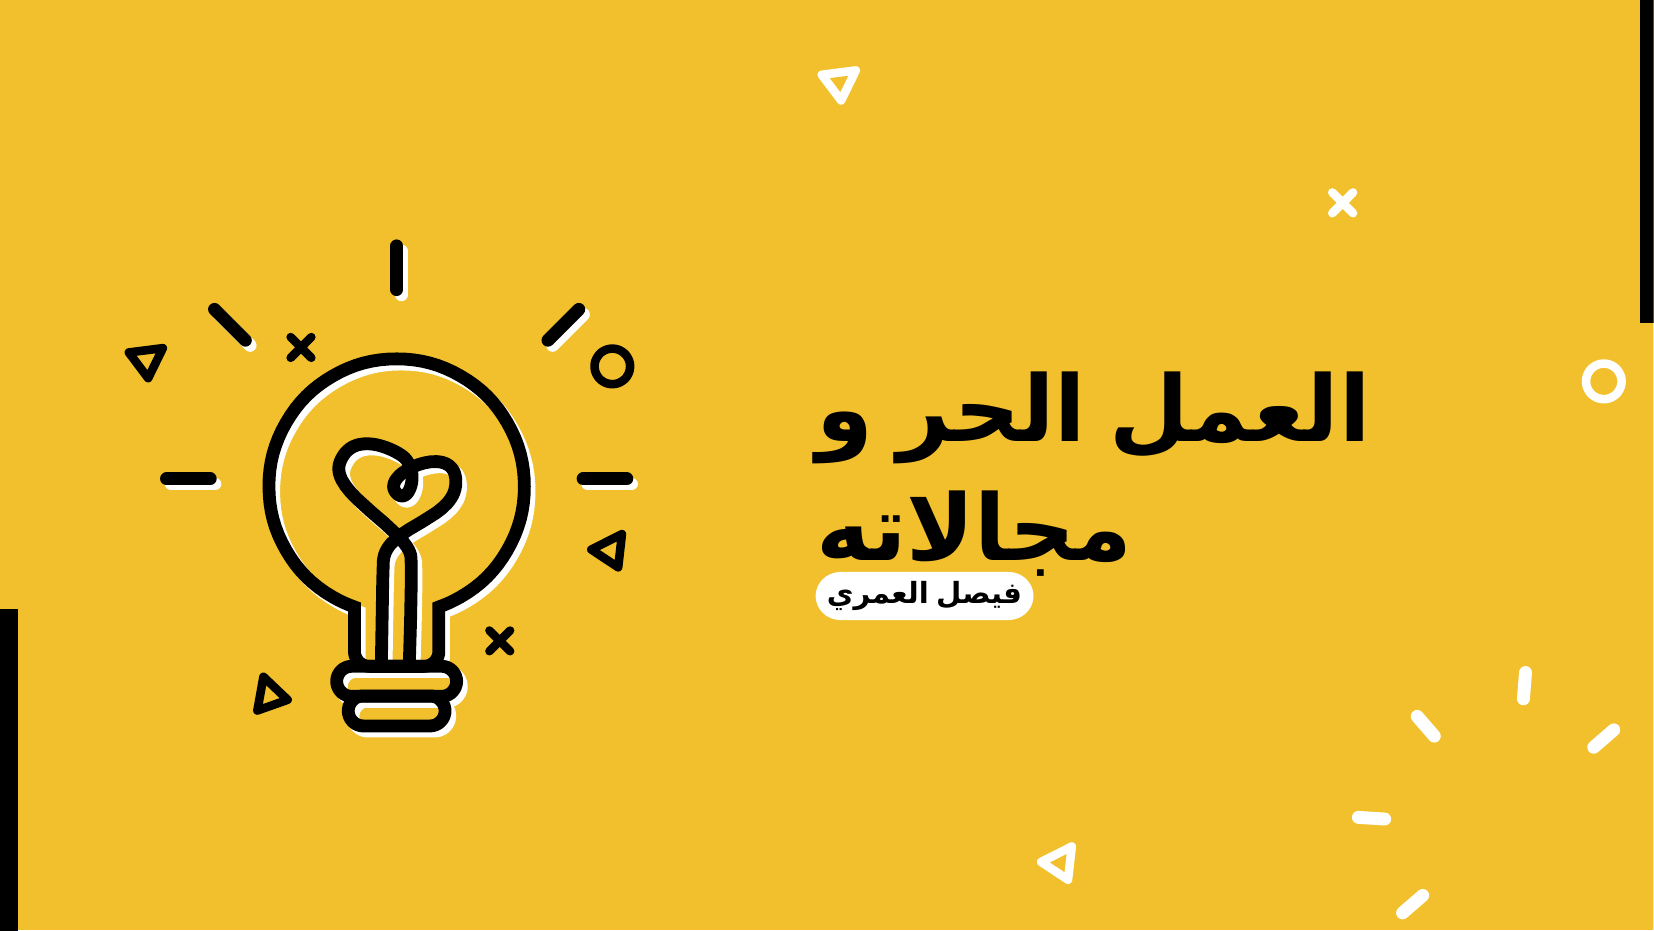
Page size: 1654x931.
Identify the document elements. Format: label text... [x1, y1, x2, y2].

title العمل الحر و مجالاته [816, 404, 1454, 553]
text_box فيصل العمري [815, 571, 1034, 621]
